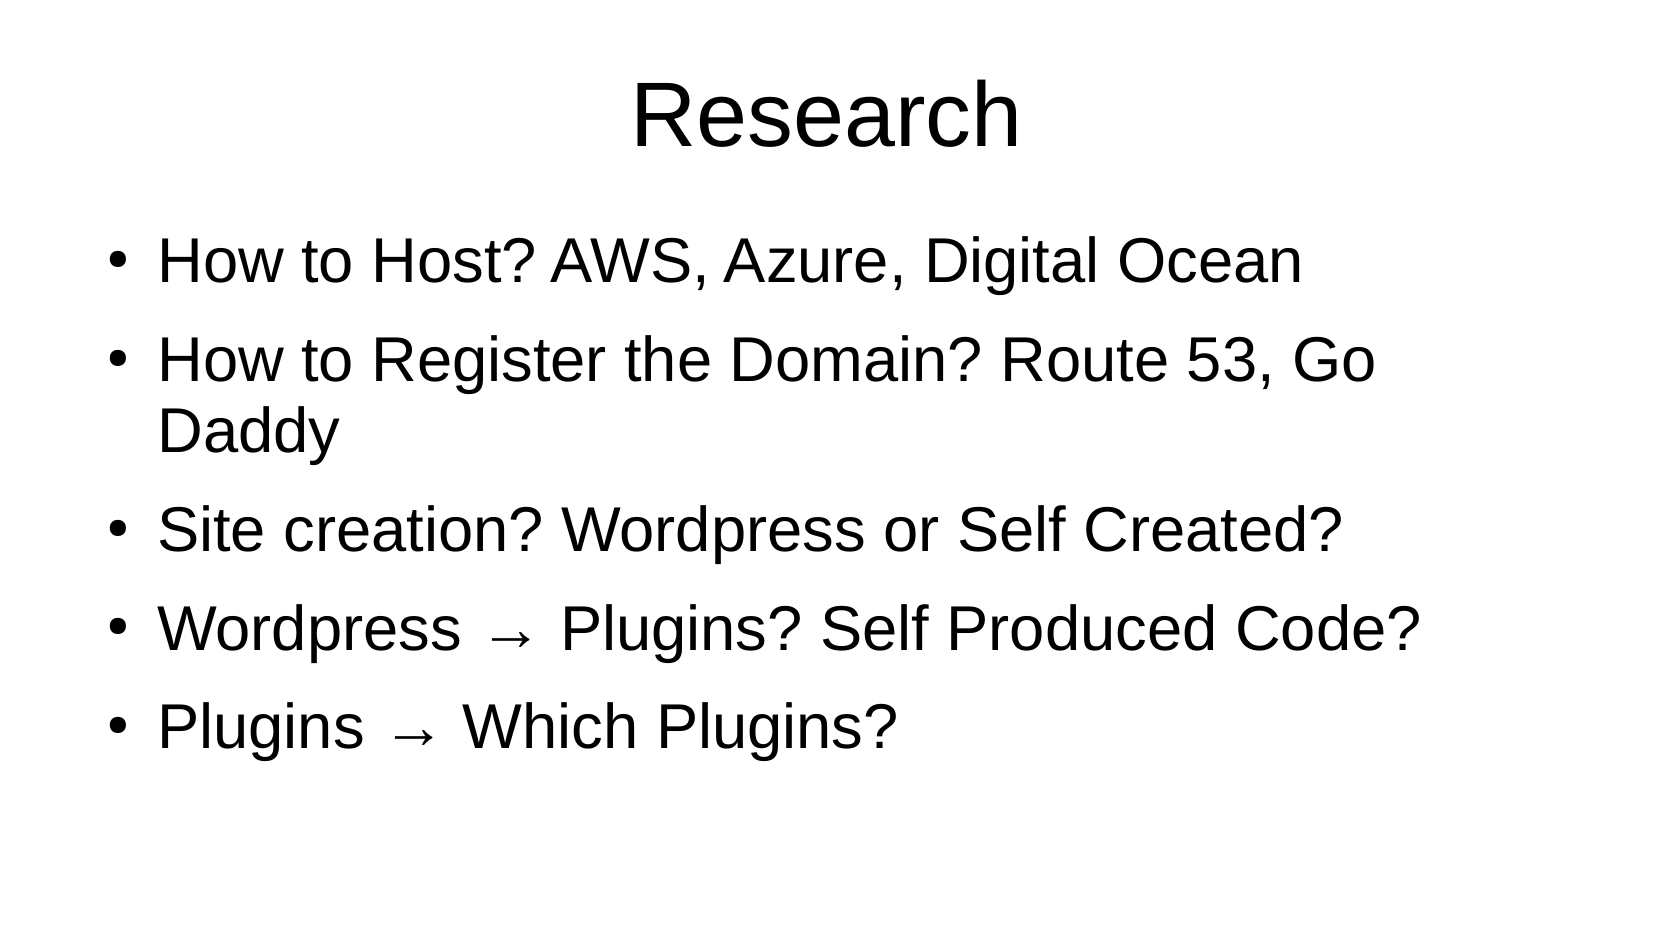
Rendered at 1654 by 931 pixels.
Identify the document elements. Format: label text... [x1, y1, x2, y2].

list How to Host? AWS, Azure, Digital Ocean How to Register the Domain? Route 53, Go Daddy Site creation? Wordpress or Self Created? Wordpress → Plugins? Self Produced Code? Plugins → Which Plugins? [90, 225, 1579, 766]
title Research [82, 37, 1571, 193]
